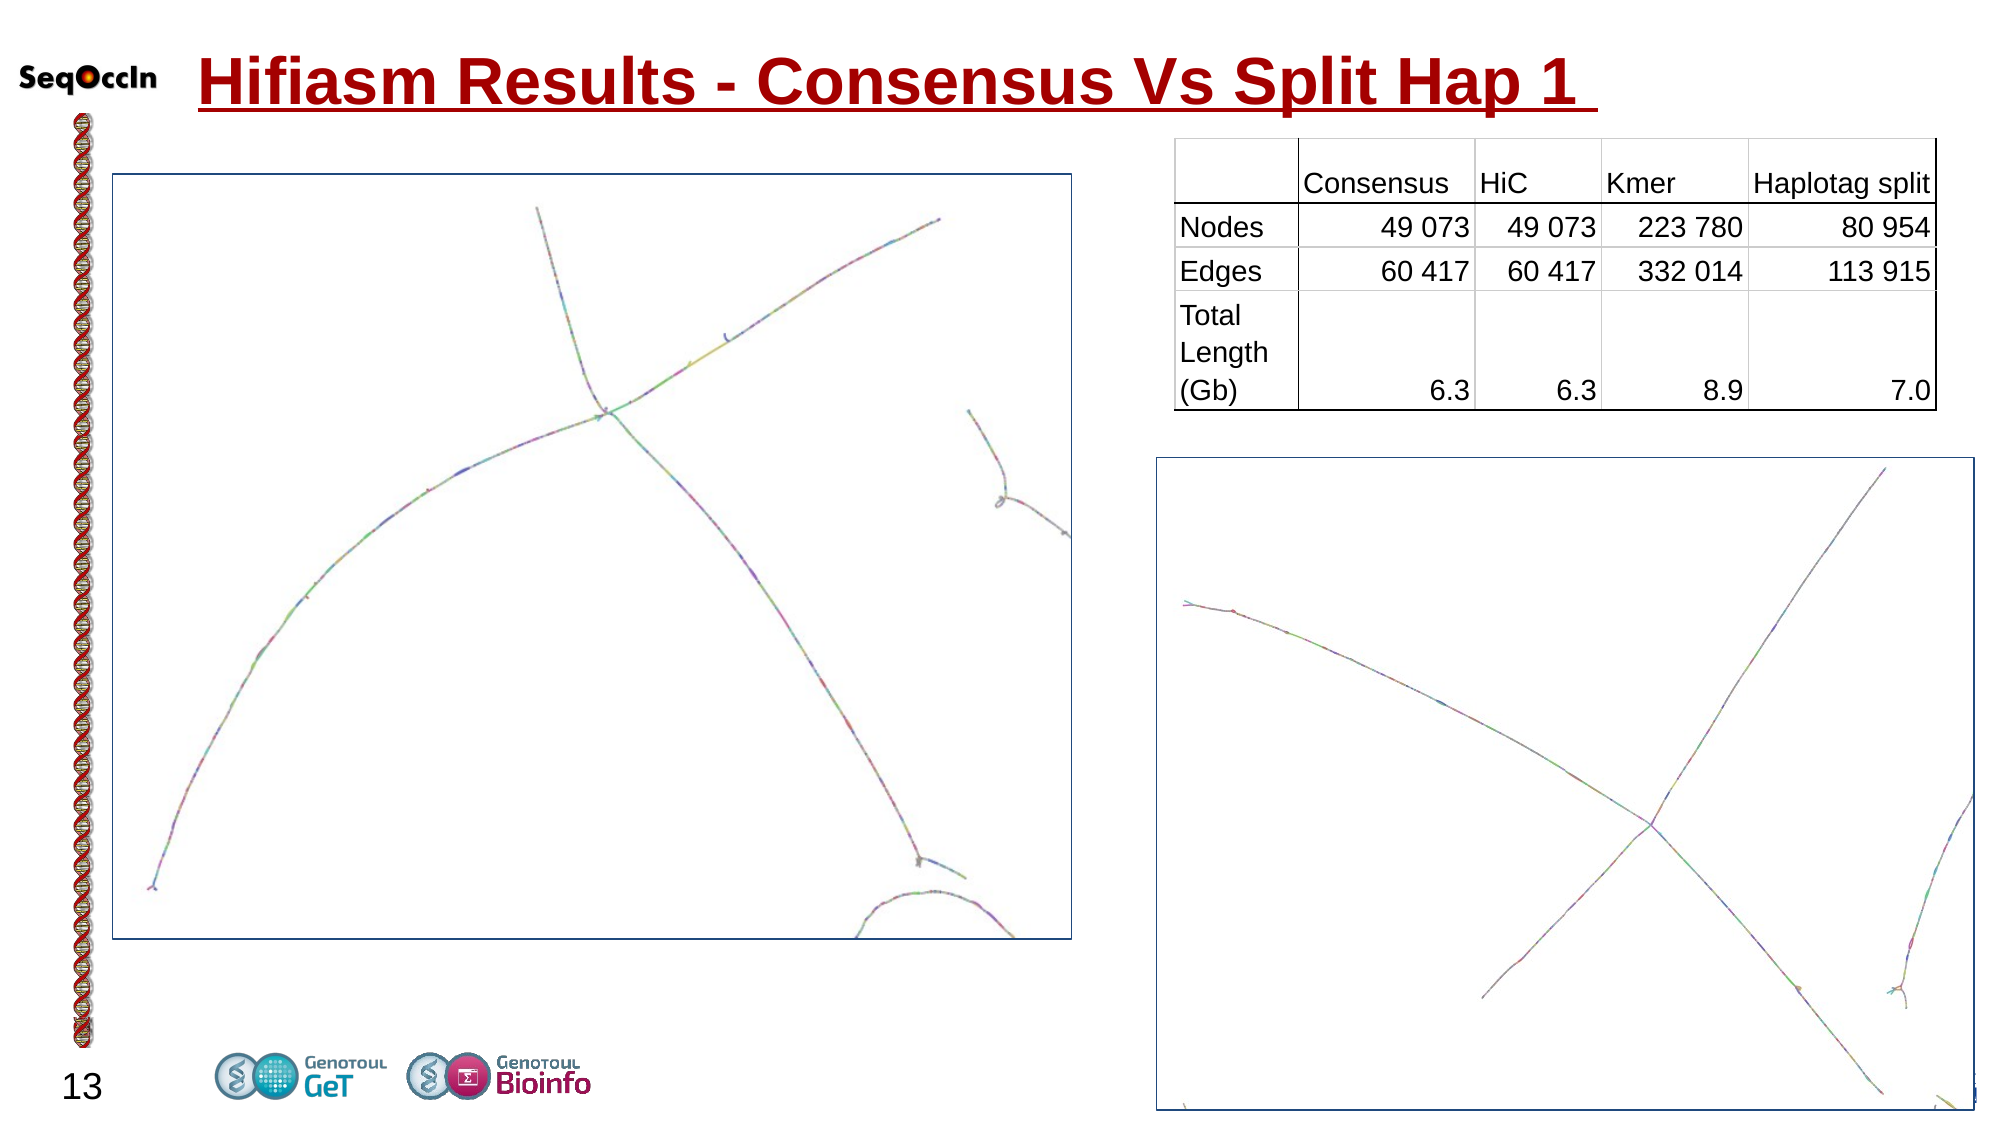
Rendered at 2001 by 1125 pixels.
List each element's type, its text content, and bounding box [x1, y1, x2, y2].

table_cell 113 915 [1749, 248, 1935, 290]
table_cell 60 417 [1299, 248, 1474, 290]
table_header HiC [1476, 139, 1601, 202]
picture [400, 1046, 597, 1106]
table_header Consensus [1299, 139, 1474, 202]
picture [1975, 1062, 1983, 1111]
text_box Hifiasm Results - Consensus Vs Split Hap 1 [183, 30, 1837, 168]
table_cell 332 014 [1602, 248, 1748, 290]
picture [113, 174, 1071, 938]
table_cell 8.9 [1602, 291, 1748, 409]
picture [74, 113, 91, 1048]
table_cell 7.0 [1749, 291, 1935, 409]
table_cell 60 417 [1476, 248, 1601, 290]
table_cell Nodes [1176, 204, 1298, 246]
picture [208, 1046, 392, 1106]
picture [1157, 458, 1974, 1110]
table_header Kmer [1602, 139, 1748, 202]
table_cell Total Length (Gb) [1176, 291, 1298, 409]
table_cell 49 073 [1476, 204, 1601, 246]
table_cell 49 073 [1299, 204, 1474, 246]
table_cell 80 954 [1749, 204, 1935, 246]
table_header Haplotag split [1749, 139, 1935, 202]
picture [13, 58, 162, 99]
table_cell 6.3 [1476, 291, 1601, 409]
table_cell 223 780 [1602, 204, 1748, 246]
table_cell Edges [1176, 248, 1298, 290]
table_cell 6.3 [1299, 291, 1474, 409]
table_header [1176, 139, 1298, 202]
